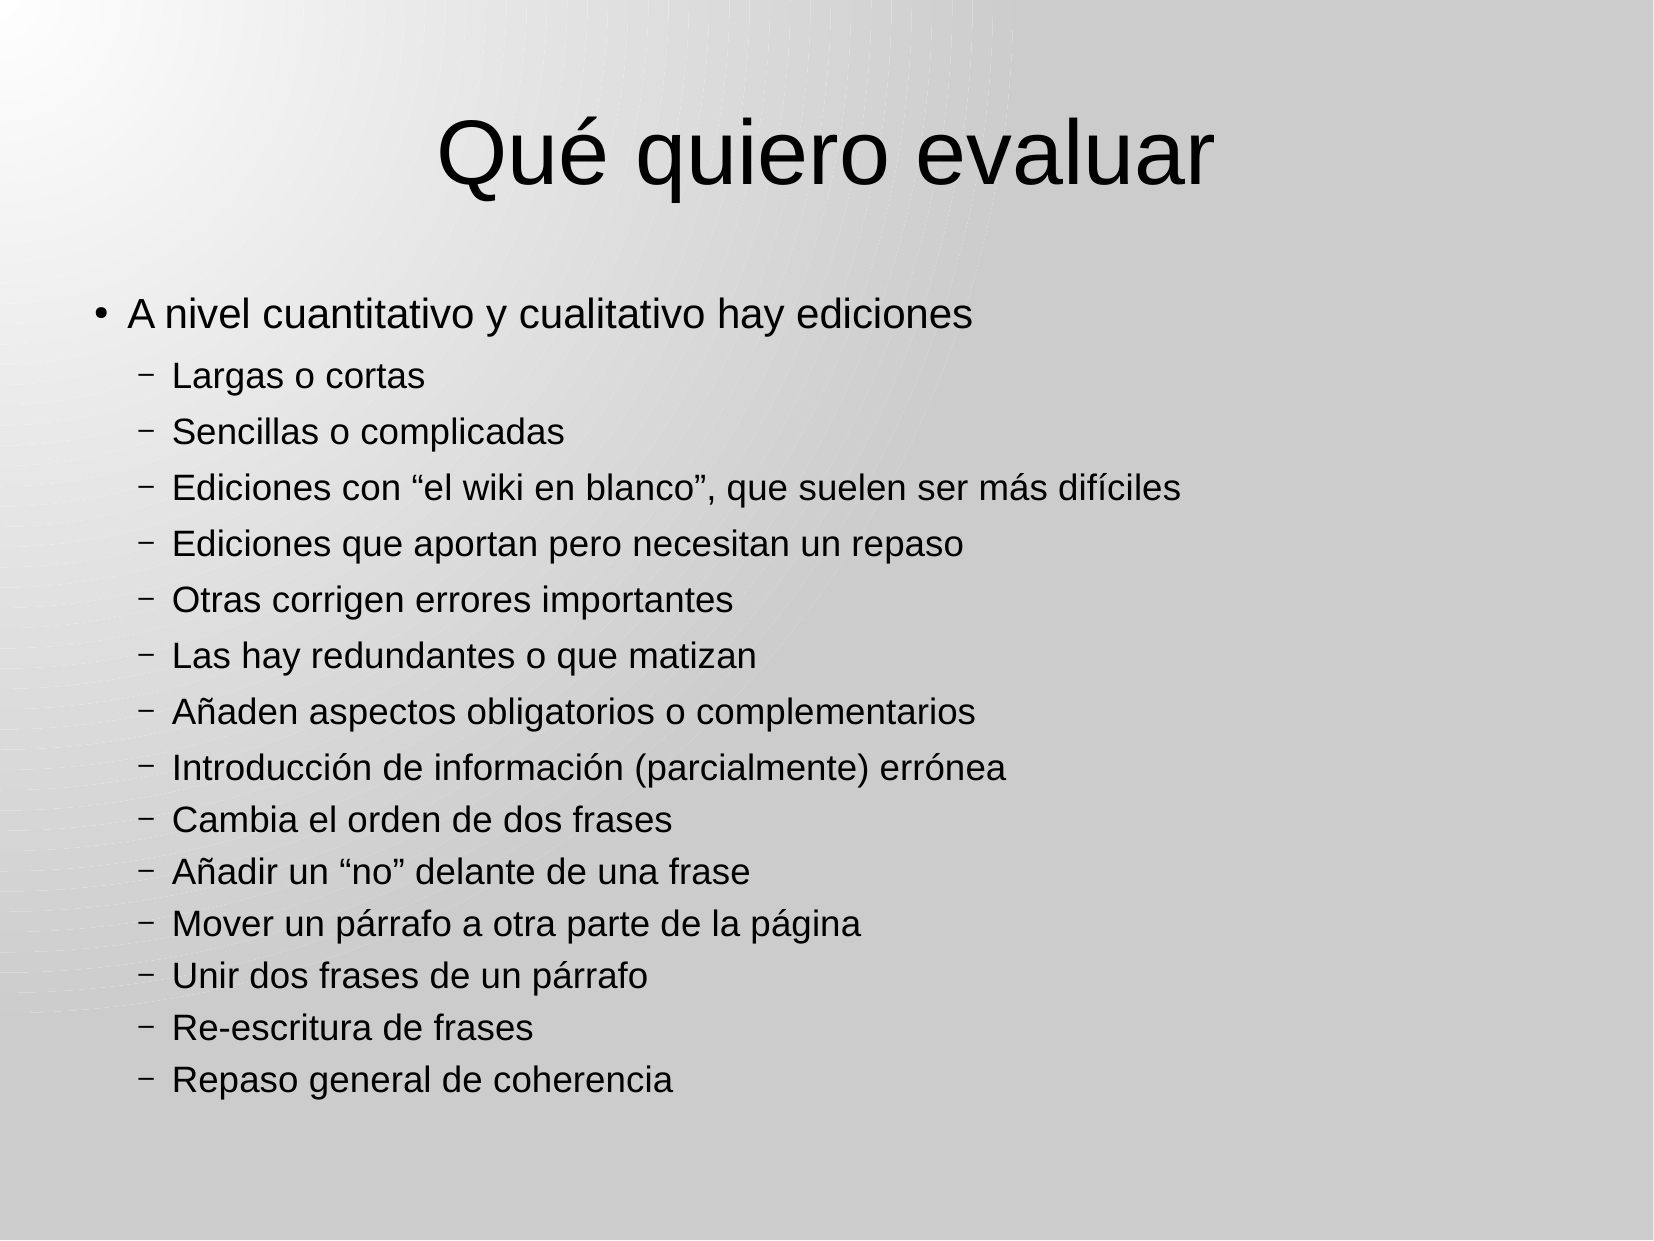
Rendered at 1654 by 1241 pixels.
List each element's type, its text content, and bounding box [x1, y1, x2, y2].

title Qué quiero evaluar [82, 49, 1571, 257]
list A nivel cuantitativo y cualitativo hay ediciones Largas o cortas Sencillas o complicadas Ediciones con “el wiki en blanco”, que suelen ser más difíciles Ediciones que aportan pero necesitan un repaso Otras corrigen errores importantes Las hay redundantes o que matizan Añaden aspectos obligatorios o complementarios Introducción de información (parcialmente) errónea Cambia el orden de dos frases Añadir un “no” delante de una frase Mover un párrafo a otra parte de la página Unir dos frases de un párrafo Re-escritura de frases Repaso general de coherencia [82, 290, 1538, 1109]
